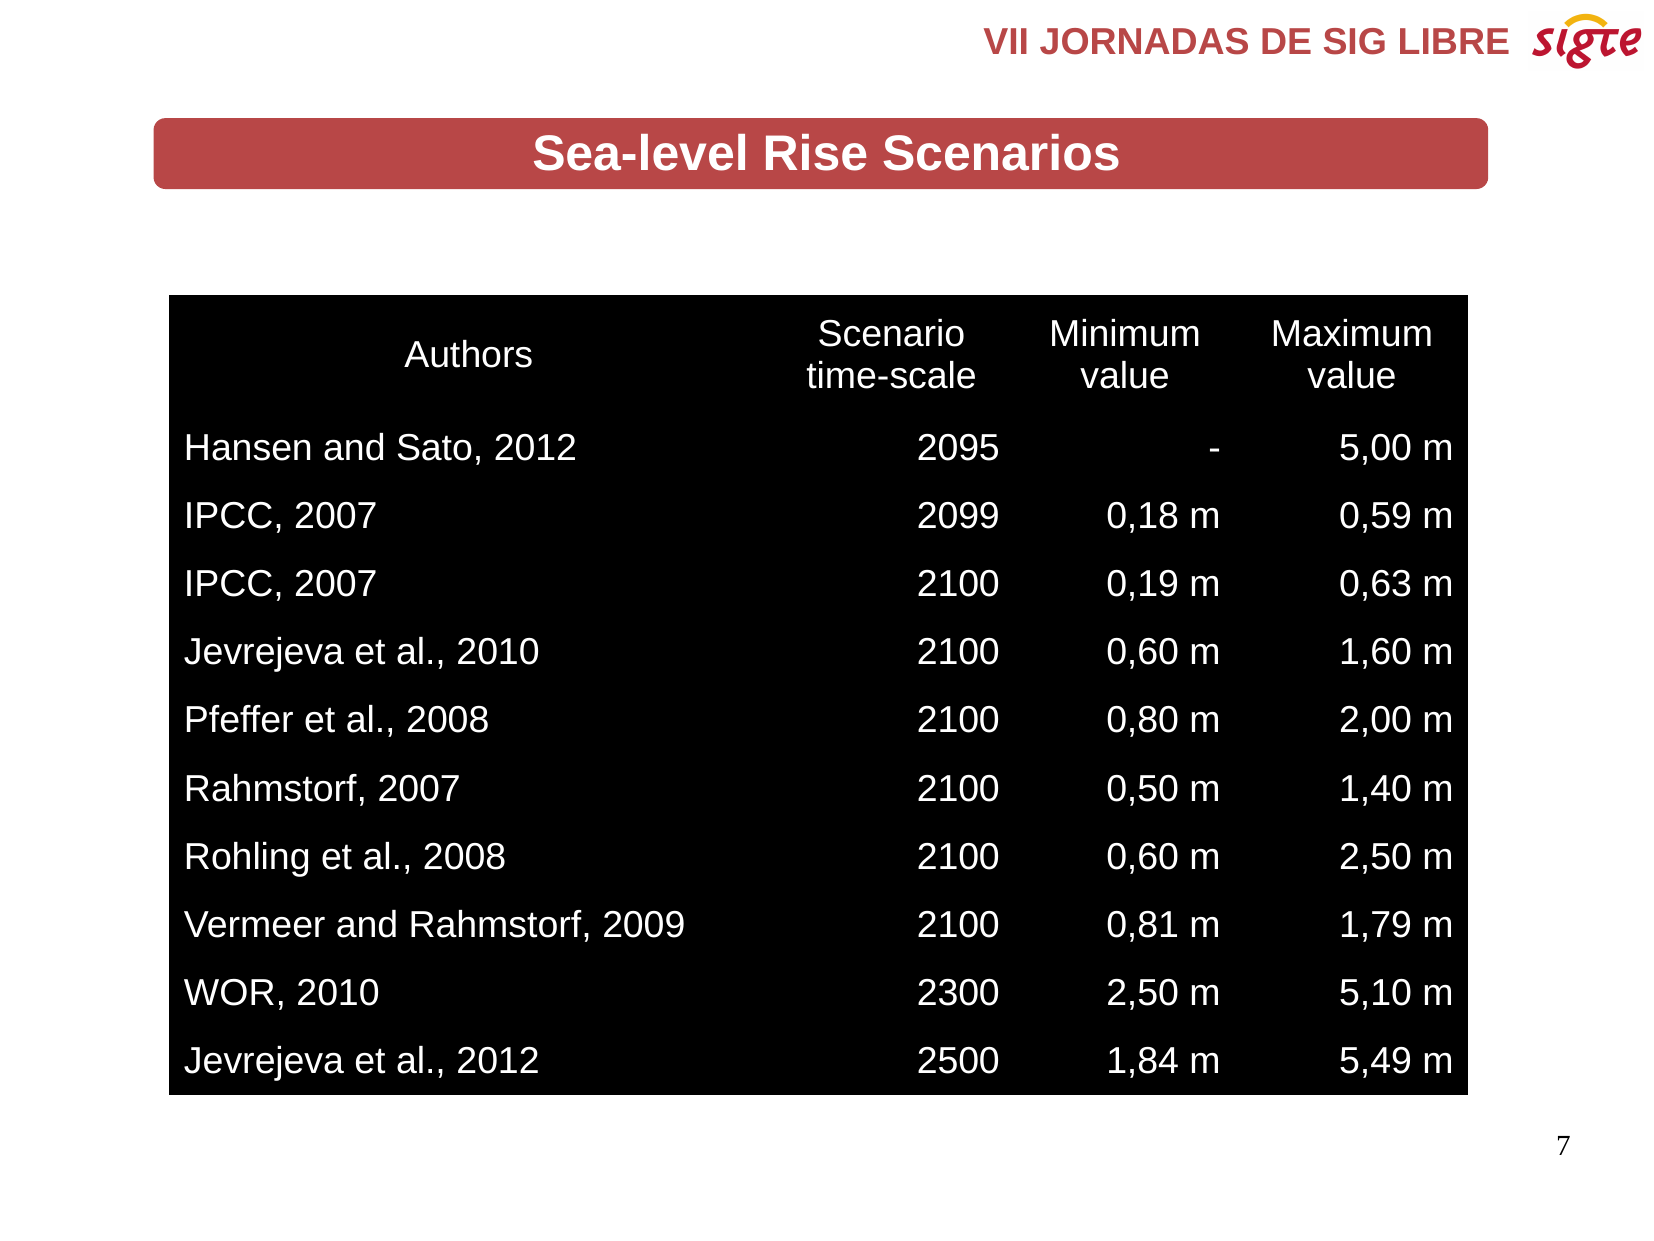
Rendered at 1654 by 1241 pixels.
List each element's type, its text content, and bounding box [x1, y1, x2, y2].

table_cell 0,59 m [1236, 481, 1468, 549]
table_cell Rohling et al., 2008 [169, 822, 769, 890]
table_cell 0,18 m [1015, 481, 1236, 549]
table_cell Jevrejeva et al., 2010 [169, 618, 769, 686]
table_cell 1,40 m [1236, 754, 1468, 822]
table_cell 2100 [769, 618, 1015, 686]
table_header Maximum value [1236, 295, 1468, 413]
table_cell 2500 [769, 1026, 1015, 1095]
table_cell 0,60 m [1015, 822, 1236, 890]
table_cell 2100 [769, 754, 1015, 822]
table_cell 2100 [769, 890, 1015, 958]
table_cell Rahmstorf, 2007 [169, 754, 769, 822]
table_cell 2,00 m [1236, 686, 1468, 754]
table_cell 0,50 m [1015, 754, 1236, 822]
table_cell Vermeer and Rahmstorf, 2009 [169, 890, 769, 958]
table_cell 1,79 m [1236, 890, 1468, 958]
picture [1528, 11, 1644, 71]
table_cell 0,60 m [1015, 618, 1236, 686]
table_cell IPCC, 2007 [169, 481, 769, 549]
table_cell 2,50 m [1236, 822, 1468, 890]
table_cell 1,60 m [1236, 618, 1468, 686]
table_cell 1,84 m [1015, 1026, 1236, 1095]
table_cell - [1015, 413, 1236, 481]
table_cell 2300 [769, 958, 1015, 1026]
table_header Authors [169, 295, 769, 413]
table_header Scenario time-scale [769, 295, 1015, 413]
table_cell 2100 [769, 822, 1015, 890]
table_cell Jevrejeva et al., 2012 [169, 1026, 769, 1095]
table_cell 2099 [769, 481, 1015, 549]
table_cell 2095 [769, 413, 1015, 481]
table_cell 5,00 m [1236, 413, 1468, 481]
table_cell 0,80 m [1015, 686, 1236, 754]
table_header Minimum value [1015, 295, 1236, 413]
table_cell 2,50 m [1015, 958, 1236, 1026]
table_cell 2100 [769, 549, 1015, 618]
table_cell 0,63 m [1236, 549, 1468, 618]
table_cell WOR, 2010 [169, 958, 769, 1026]
table_cell 5,10 m [1236, 958, 1468, 1026]
table_cell Pfeffer et al., 2008 [169, 686, 769, 754]
table_cell IPCC, 2007 [169, 549, 769, 618]
table_cell 2100 [769, 686, 1015, 754]
table_cell 0,81 m [1015, 890, 1236, 958]
text_box VII JORNADAS DE SIG LIBRE [968, 12, 1524, 71]
table_cell 0,19 m [1015, 549, 1236, 618]
title Sea-level Rise Scenarios [82, 49, 1571, 257]
table_cell 5,49 m [1236, 1026, 1468, 1095]
table_cell Hansen and Sato, 2012 [169, 413, 769, 481]
